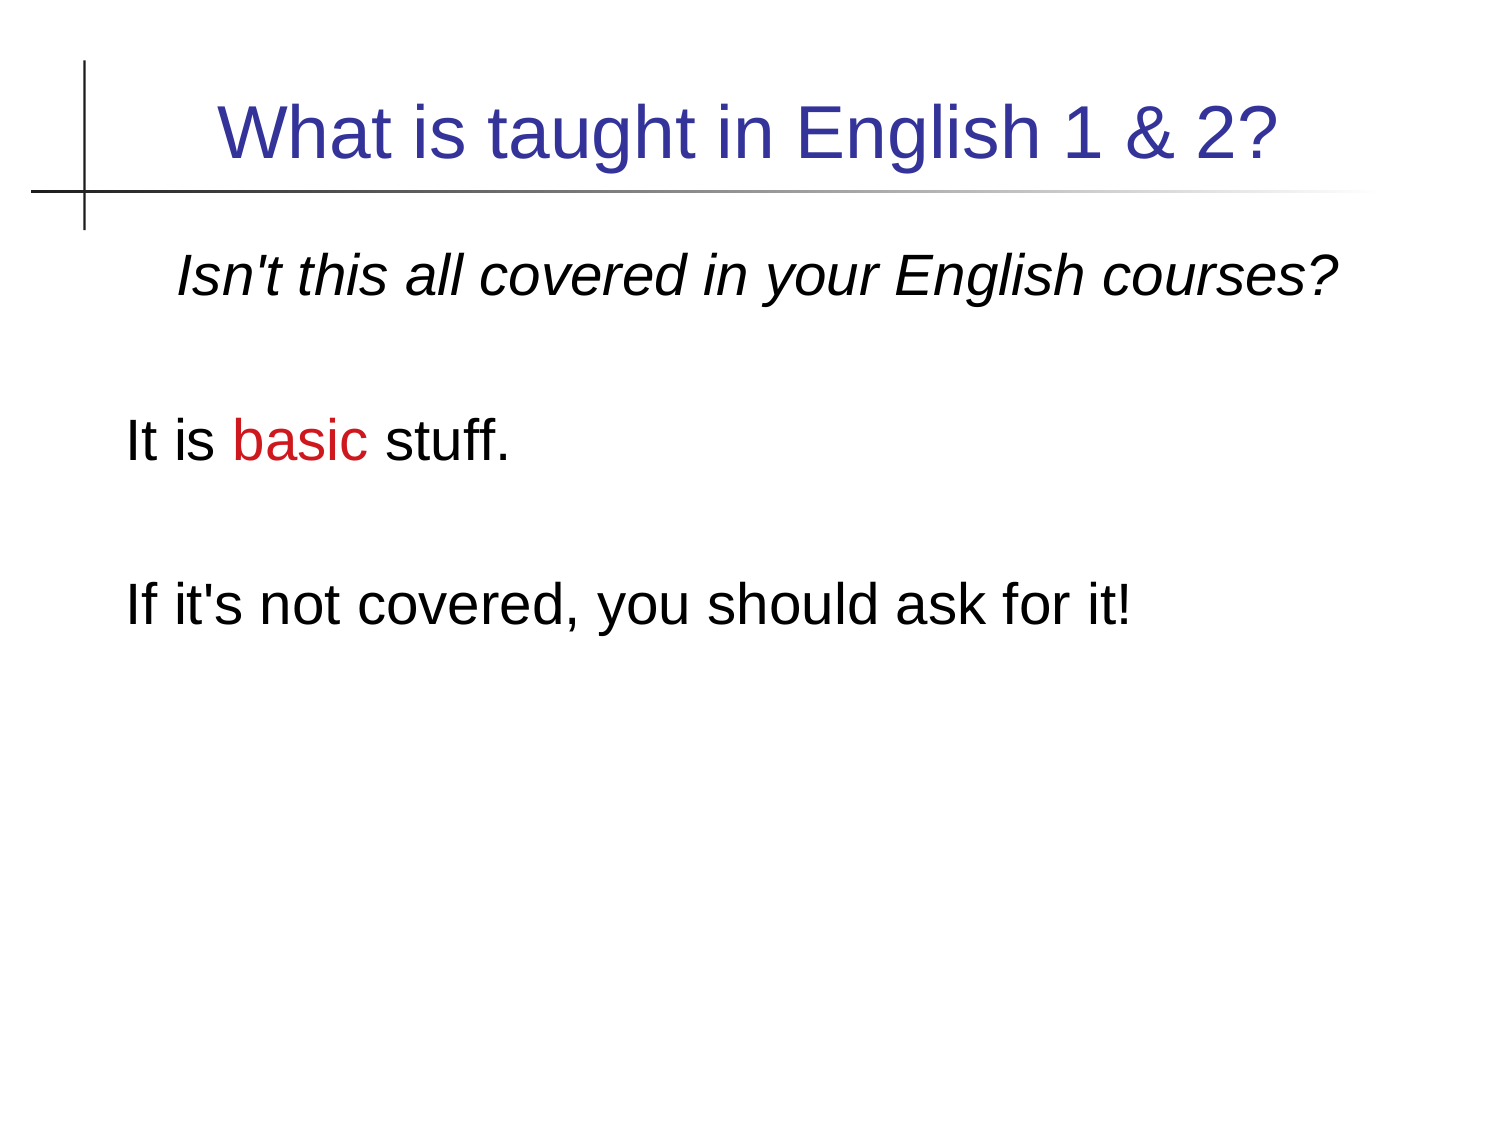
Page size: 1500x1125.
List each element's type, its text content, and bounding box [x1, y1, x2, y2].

list Isn't this all covered in your English courses? It is basic stuff. If it's not covered, you should ask for it! [110, 229, 1408, 1036]
title What is taught in English 1 & 2? [100, 42, 1397, 182]
